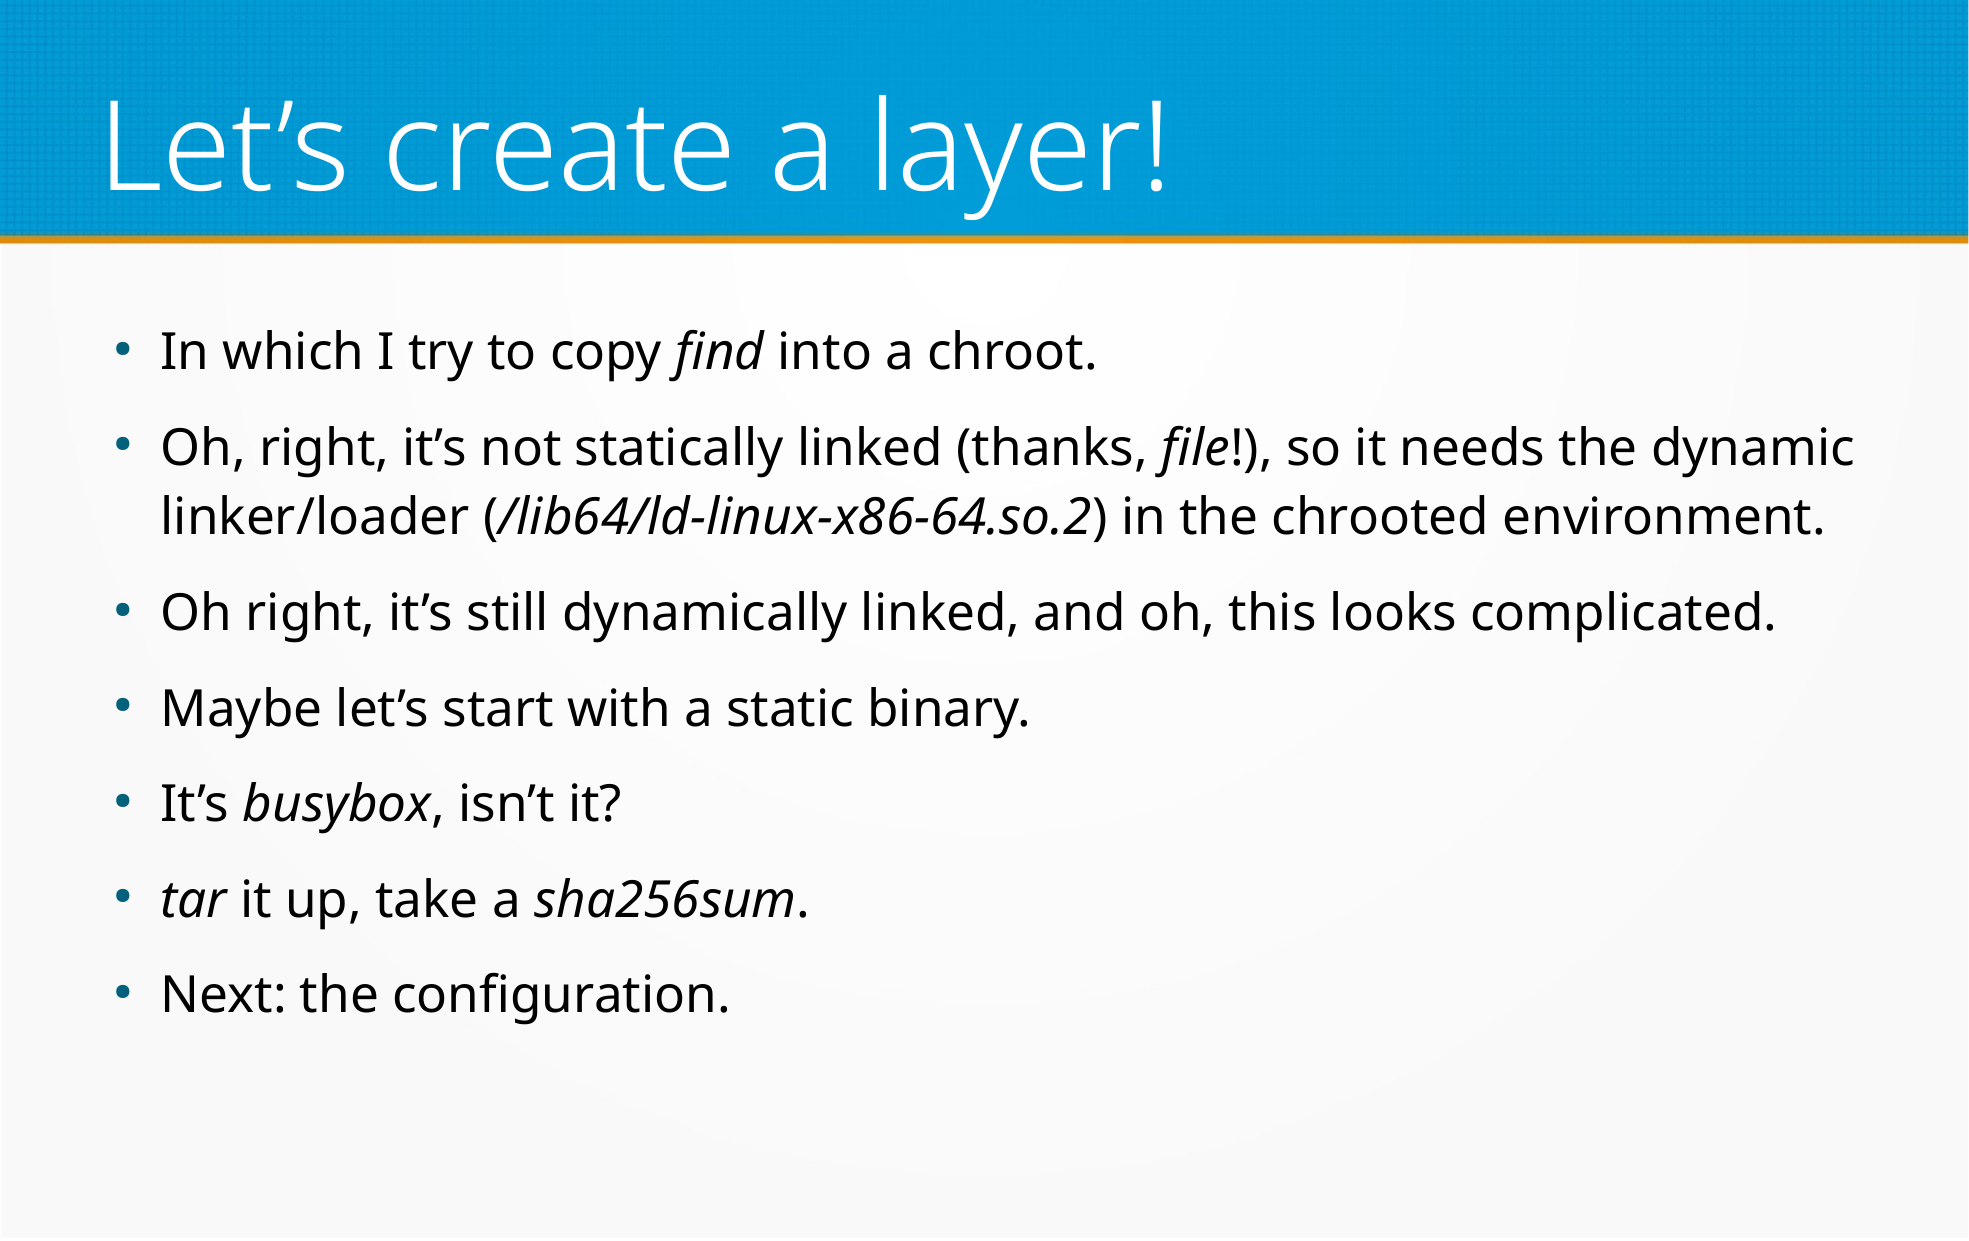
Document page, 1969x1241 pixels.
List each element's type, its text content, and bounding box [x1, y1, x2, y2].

title Let’s create a layer! [98, 19, 1870, 227]
picture [0, 233, 1969, 1241]
list In which I try to copy find into a chroot. Oh, right, it’s not statically linked (thanks, file!), so it needs the dynamic linker/loader (/lib64/ld-linux-x86-64.so.2) in the chrooted environment. Oh right, it’s still dynamically linked, and oh, this looks complicated. Maybe let’s start with a static binary. It’s busybox, isn’t it? tar it up, take a sha256sum. Next: the configuration. [98, 315, 1861, 1081]
